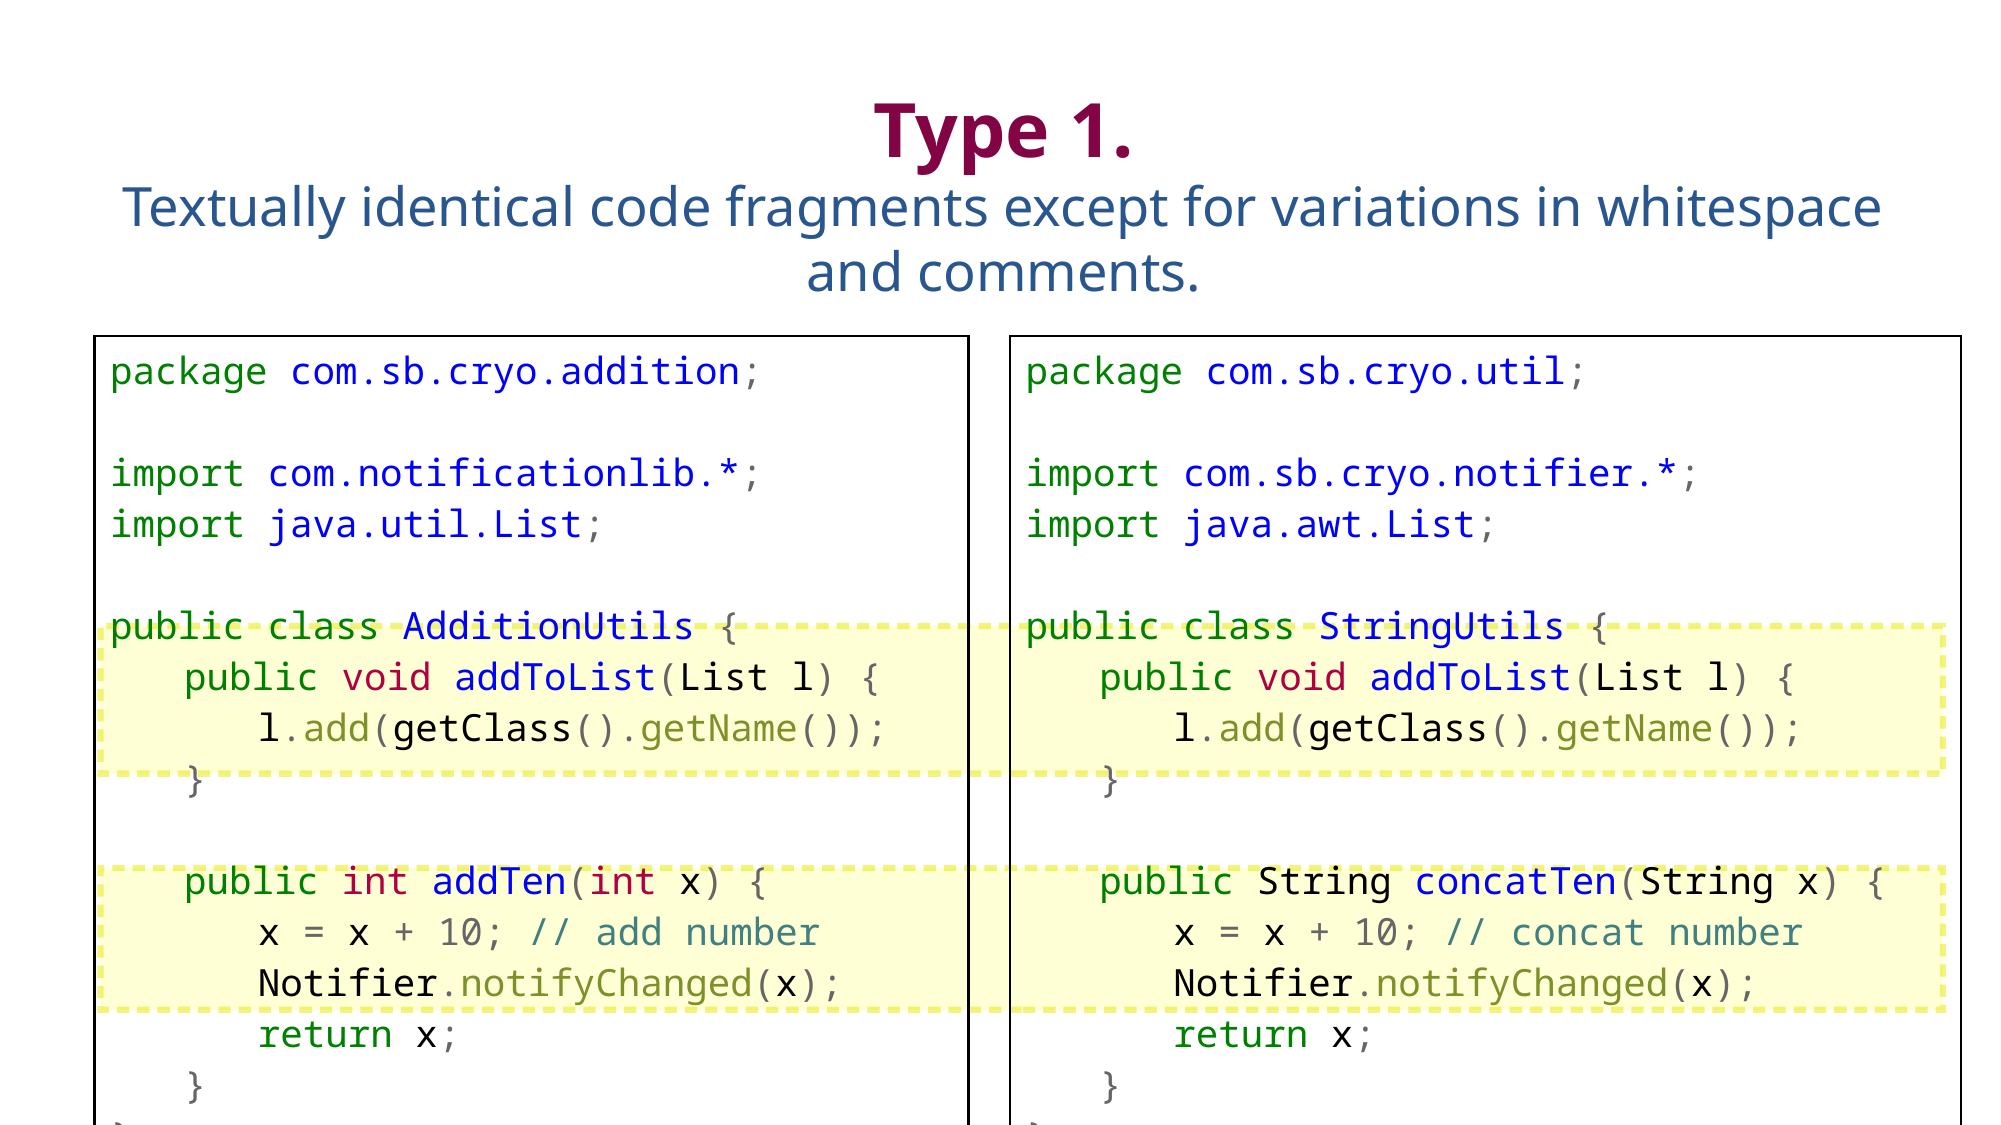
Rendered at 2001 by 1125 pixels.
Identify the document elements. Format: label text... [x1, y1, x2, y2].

text_box Type 1. Textually identical code fragments except for variations in whitespace and comments. [83, 75, 1925, 310]
text_box package com.sb.cryo.util; import com.sb.cryo.notifier.*; import java.awt.List; public class StringUtils { public void addToList(List l) { l.add(getClass().getName()); } public String concatTen(String x) { x = x + 10; // concat number Notifier.notifyChanged(x); return x; } } [1009, 335, 1961, 1110]
text_box [970, 625, 1009, 774]
text_box [970, 868, 1009, 1010]
text_box package com.sb.cryo.addition; import com.notificationlib.*; import java.util.List; public class AdditionUtils { public void addToList(List l) { l.add(getClass().getName()); } public int addTen(int x) { x = x + 10; // add number Notifier.notifyChanged(x); return x; } } [94, 335, 969, 1110]
